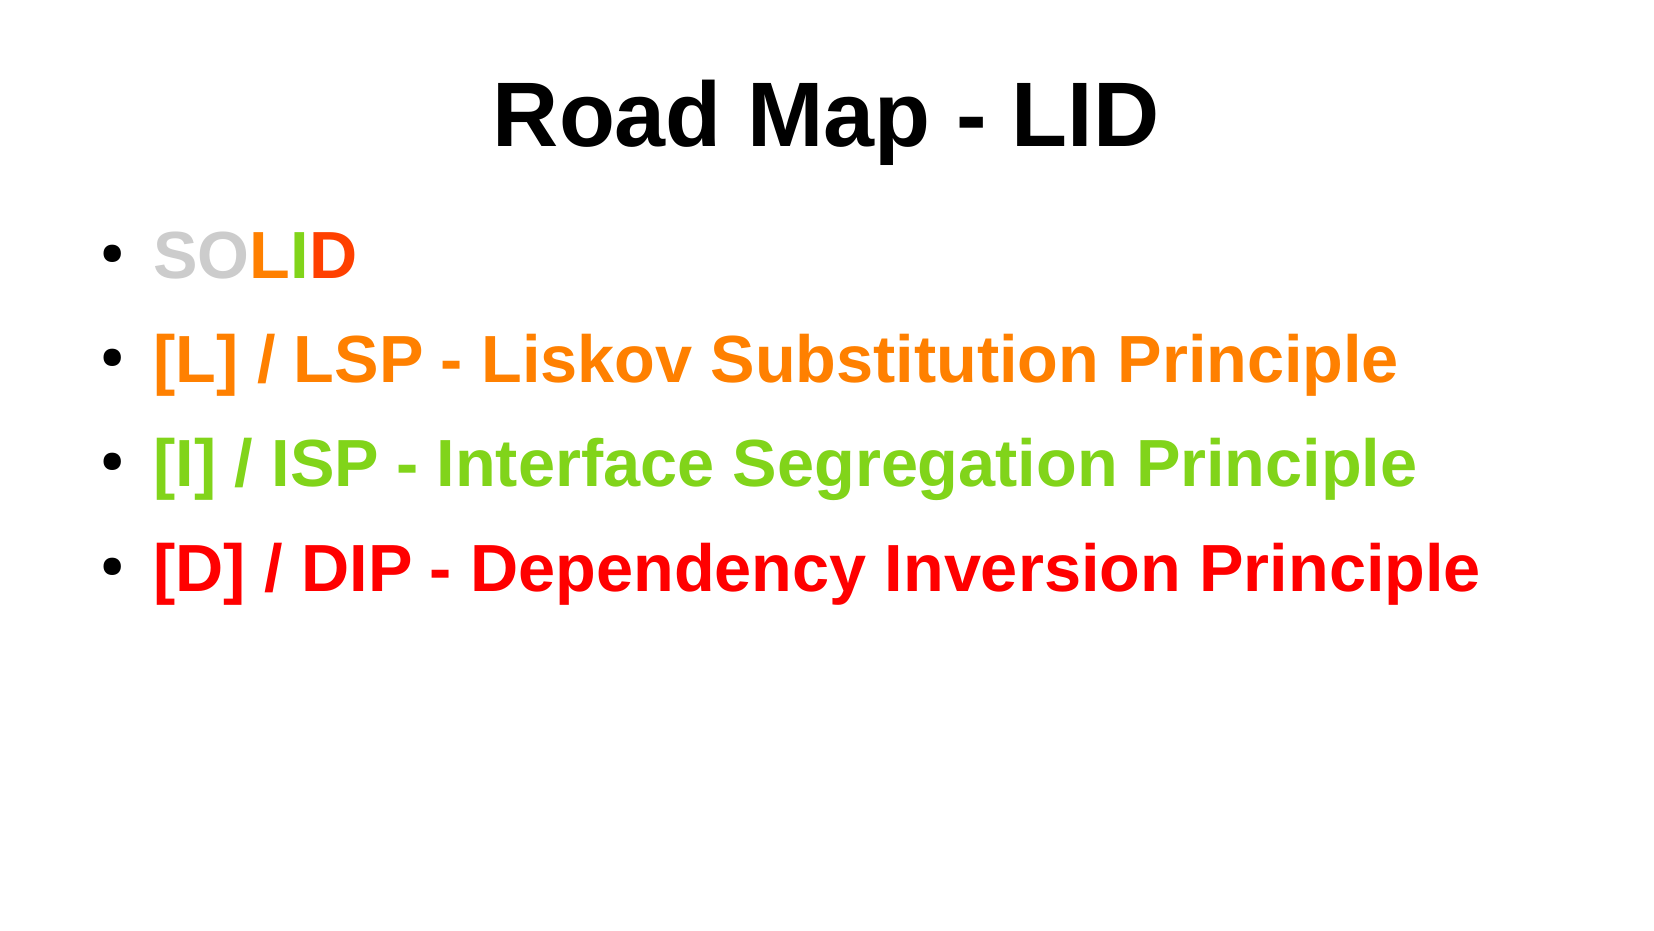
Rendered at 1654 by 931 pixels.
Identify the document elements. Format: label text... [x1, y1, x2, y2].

title Road Map - LID [82, 37, 1571, 193]
list SOLID [L] / LSP - Liskov Substitution Principle [I] / ISP - Interface Segregation Principle [D] / DIP - Dependency Inversion Principle [82, 217, 1571, 758]
